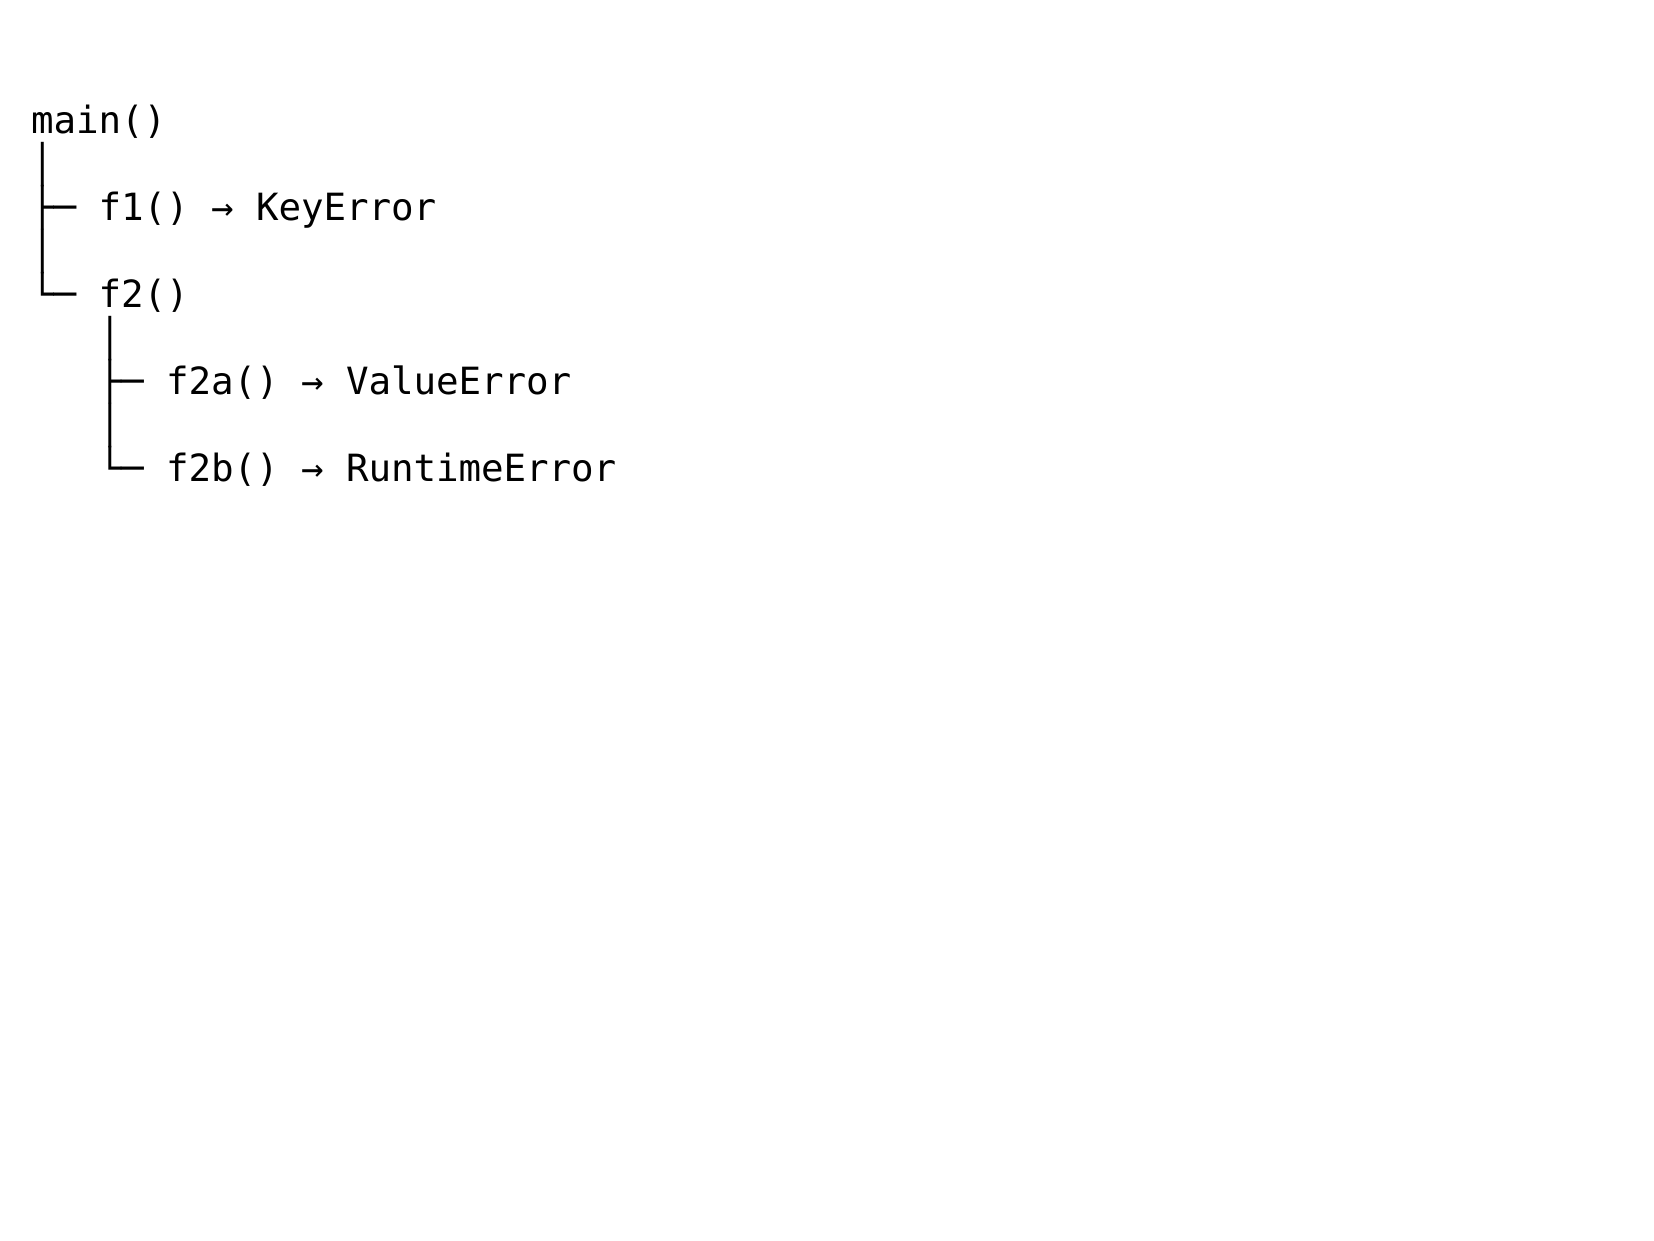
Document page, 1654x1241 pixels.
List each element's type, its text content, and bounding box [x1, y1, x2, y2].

text_box main() │ ├─ f1() → KeyError │ └─ f2() │ ├─ f2a() → ValueError │ └─ f2b() → RuntimeError [0, 91, 759, 499]
